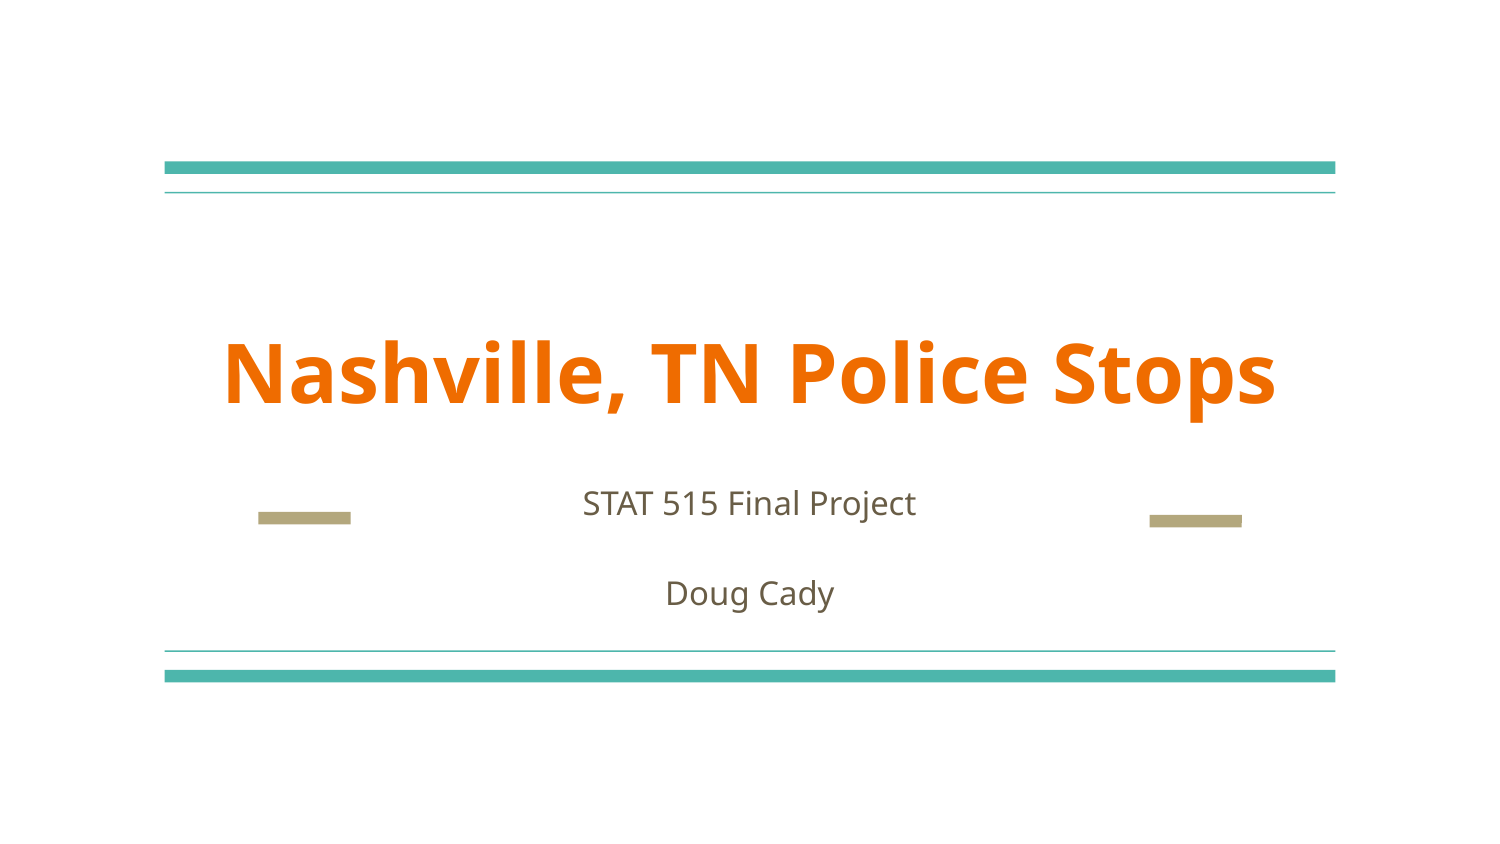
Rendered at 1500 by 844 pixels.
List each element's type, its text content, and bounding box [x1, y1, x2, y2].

title Nashville, TN Police Stops [164, 287, 1336, 456]
subtitle STAT 515 Final Project Doug Cady [51, 464, 1449, 631]
